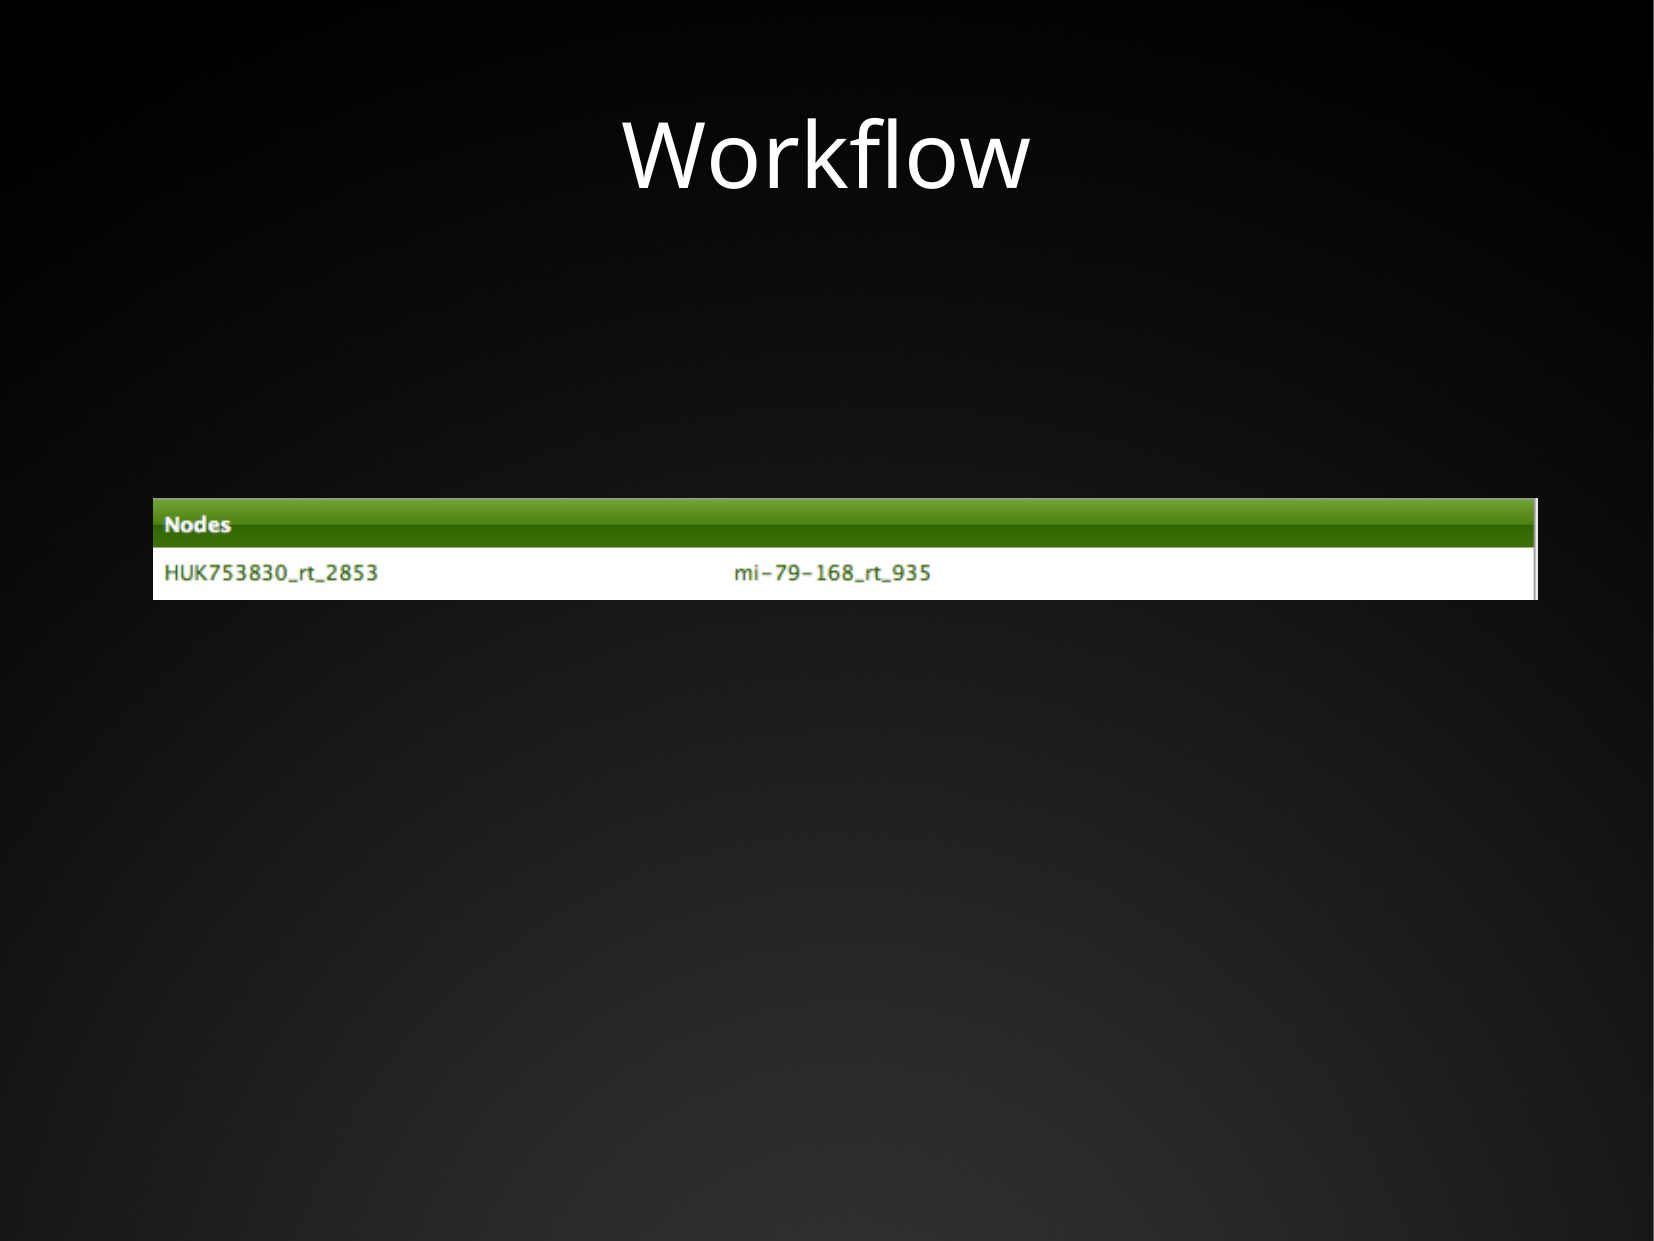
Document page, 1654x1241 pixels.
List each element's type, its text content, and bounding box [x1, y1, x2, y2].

title Workflow [82, 49, 1571, 257]
picture [0, 0, 1654, 1241]
